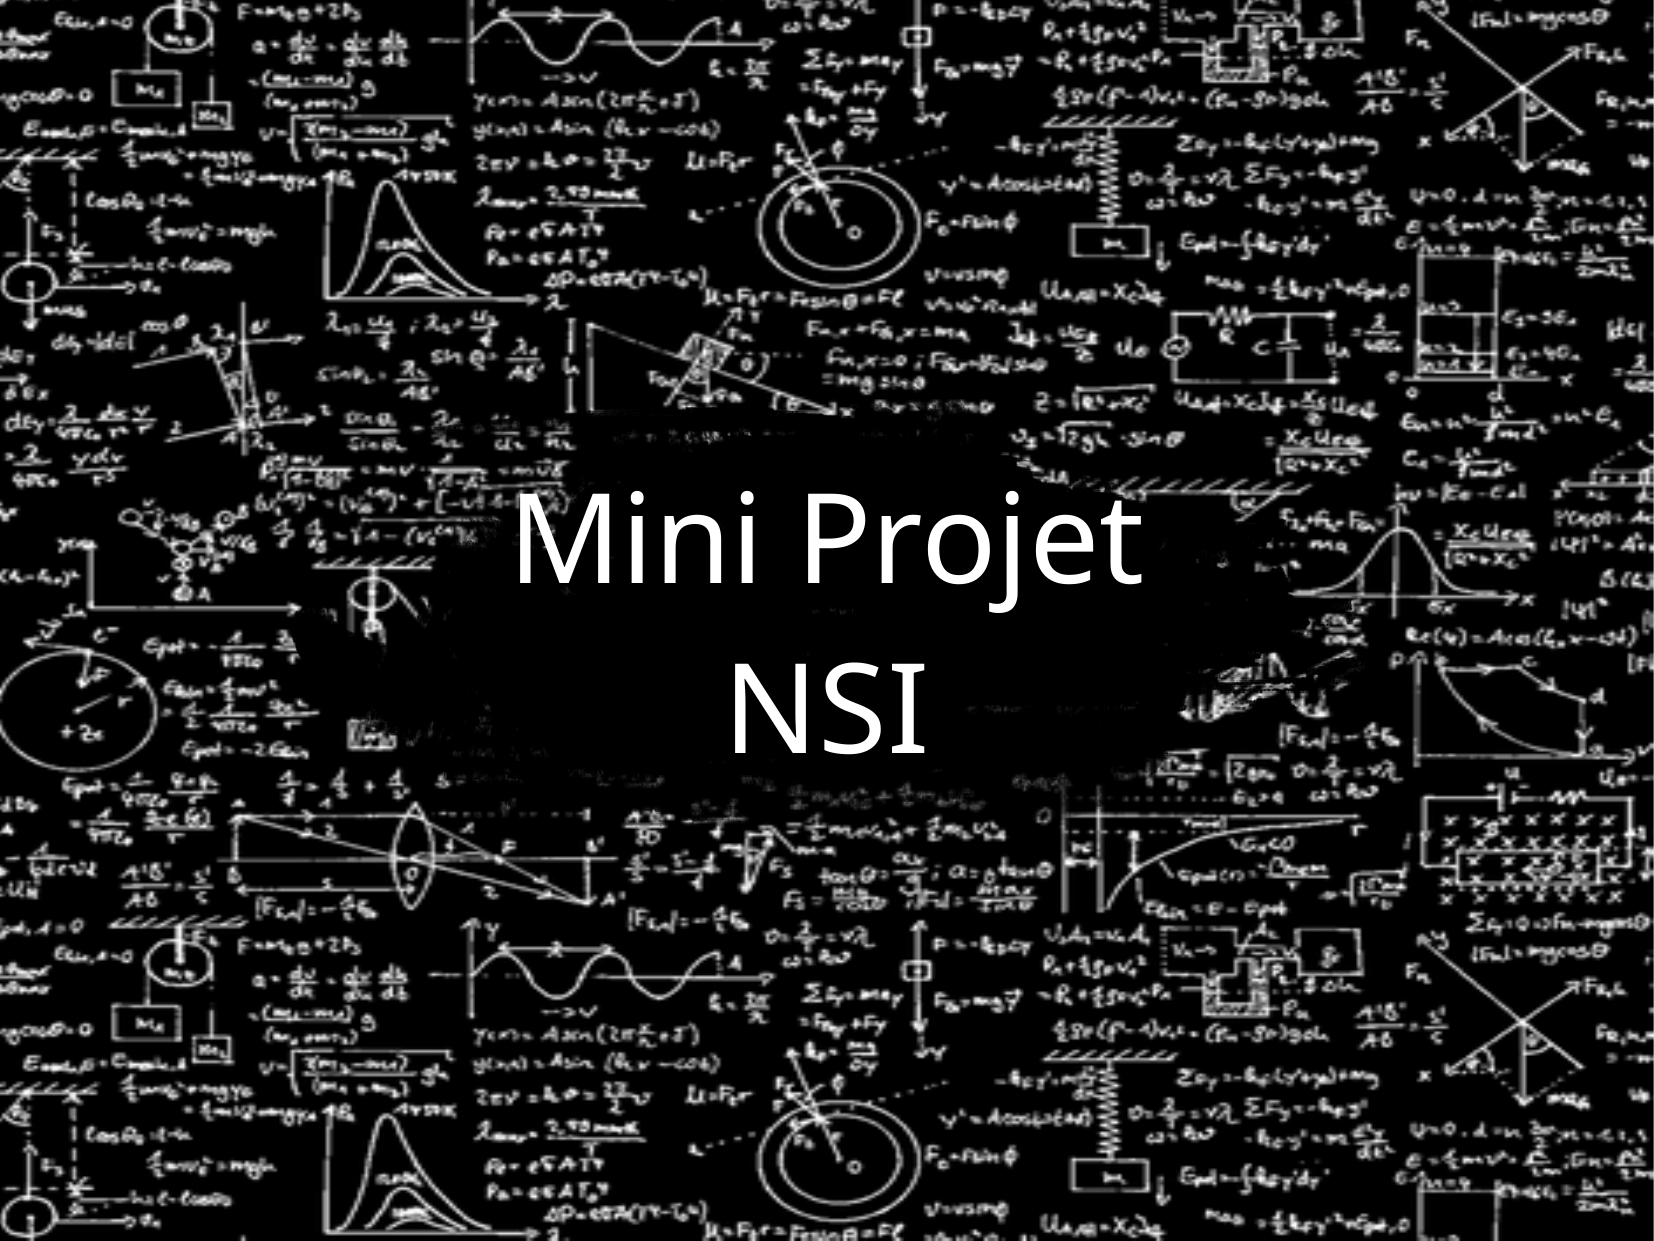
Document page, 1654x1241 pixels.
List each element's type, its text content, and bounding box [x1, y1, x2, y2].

picture [0, 0, 1654, 1241]
title Mini Projet NSI [496, 478, 1158, 762]
